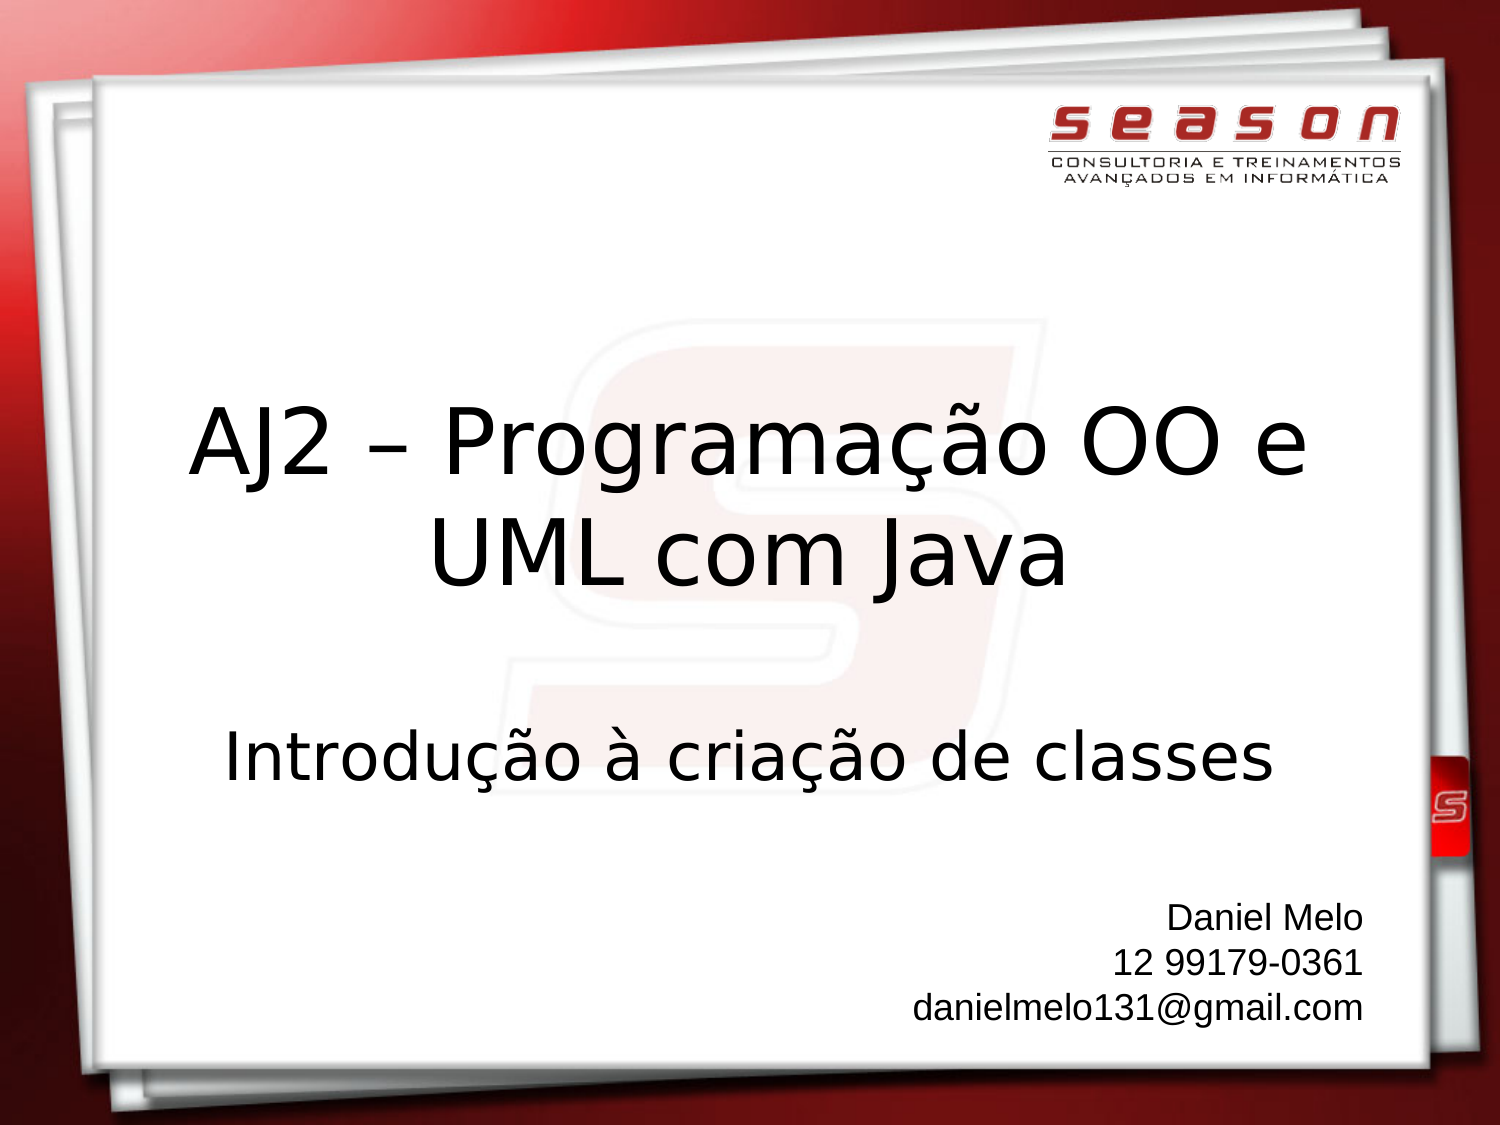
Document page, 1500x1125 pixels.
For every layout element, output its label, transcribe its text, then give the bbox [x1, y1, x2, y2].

picture [0, 0, 1500, 1125]
text_box Daniel Melo 12 99179-0361 danielmelo131@gmail.com [897, 885, 1382, 1052]
title AJ2 – Programação OO e UML com Java Introdução à criação de classes [112, 375, 1388, 801]
